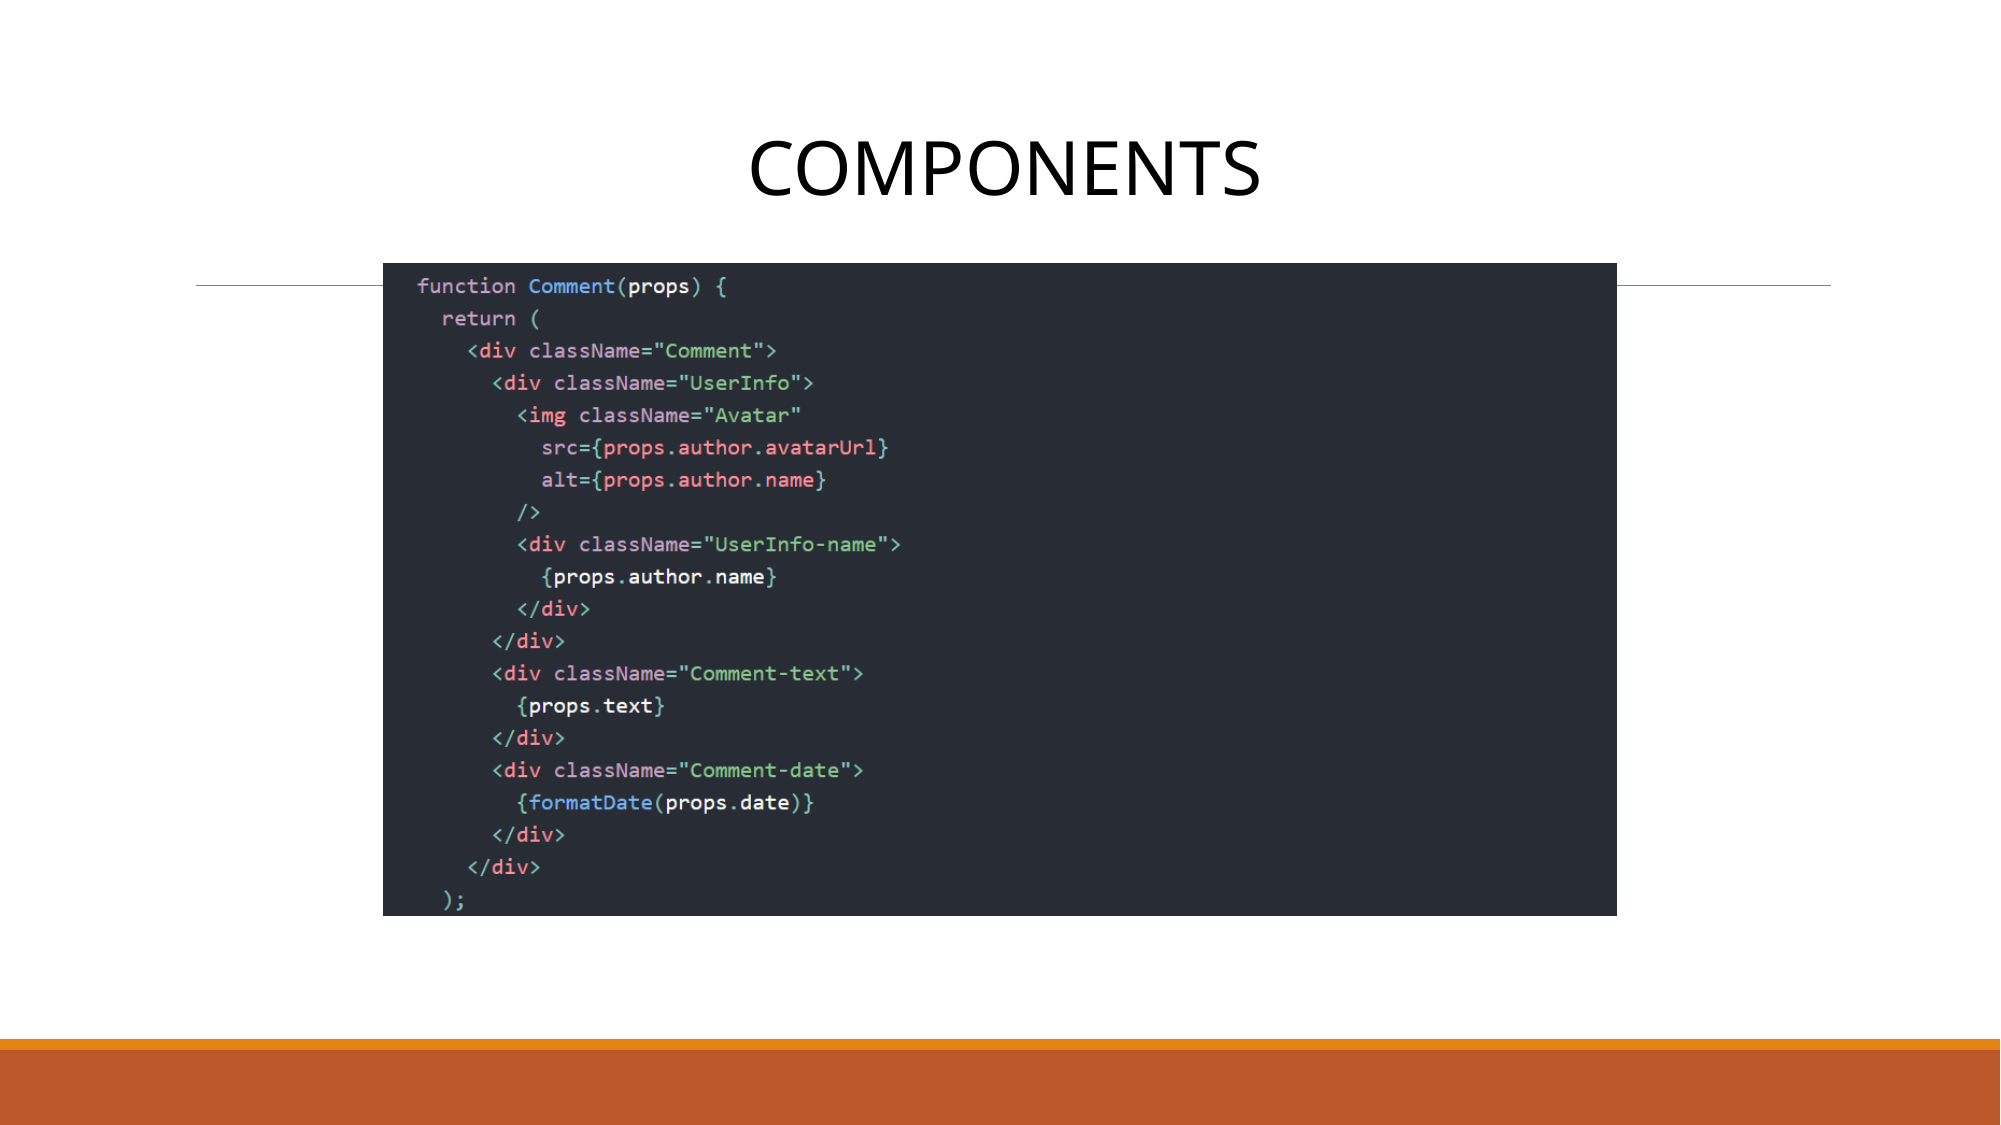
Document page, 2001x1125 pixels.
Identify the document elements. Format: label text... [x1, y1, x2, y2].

picture [383, 263, 1617, 916]
title COMPONENTS [180, 47, 1830, 285]
